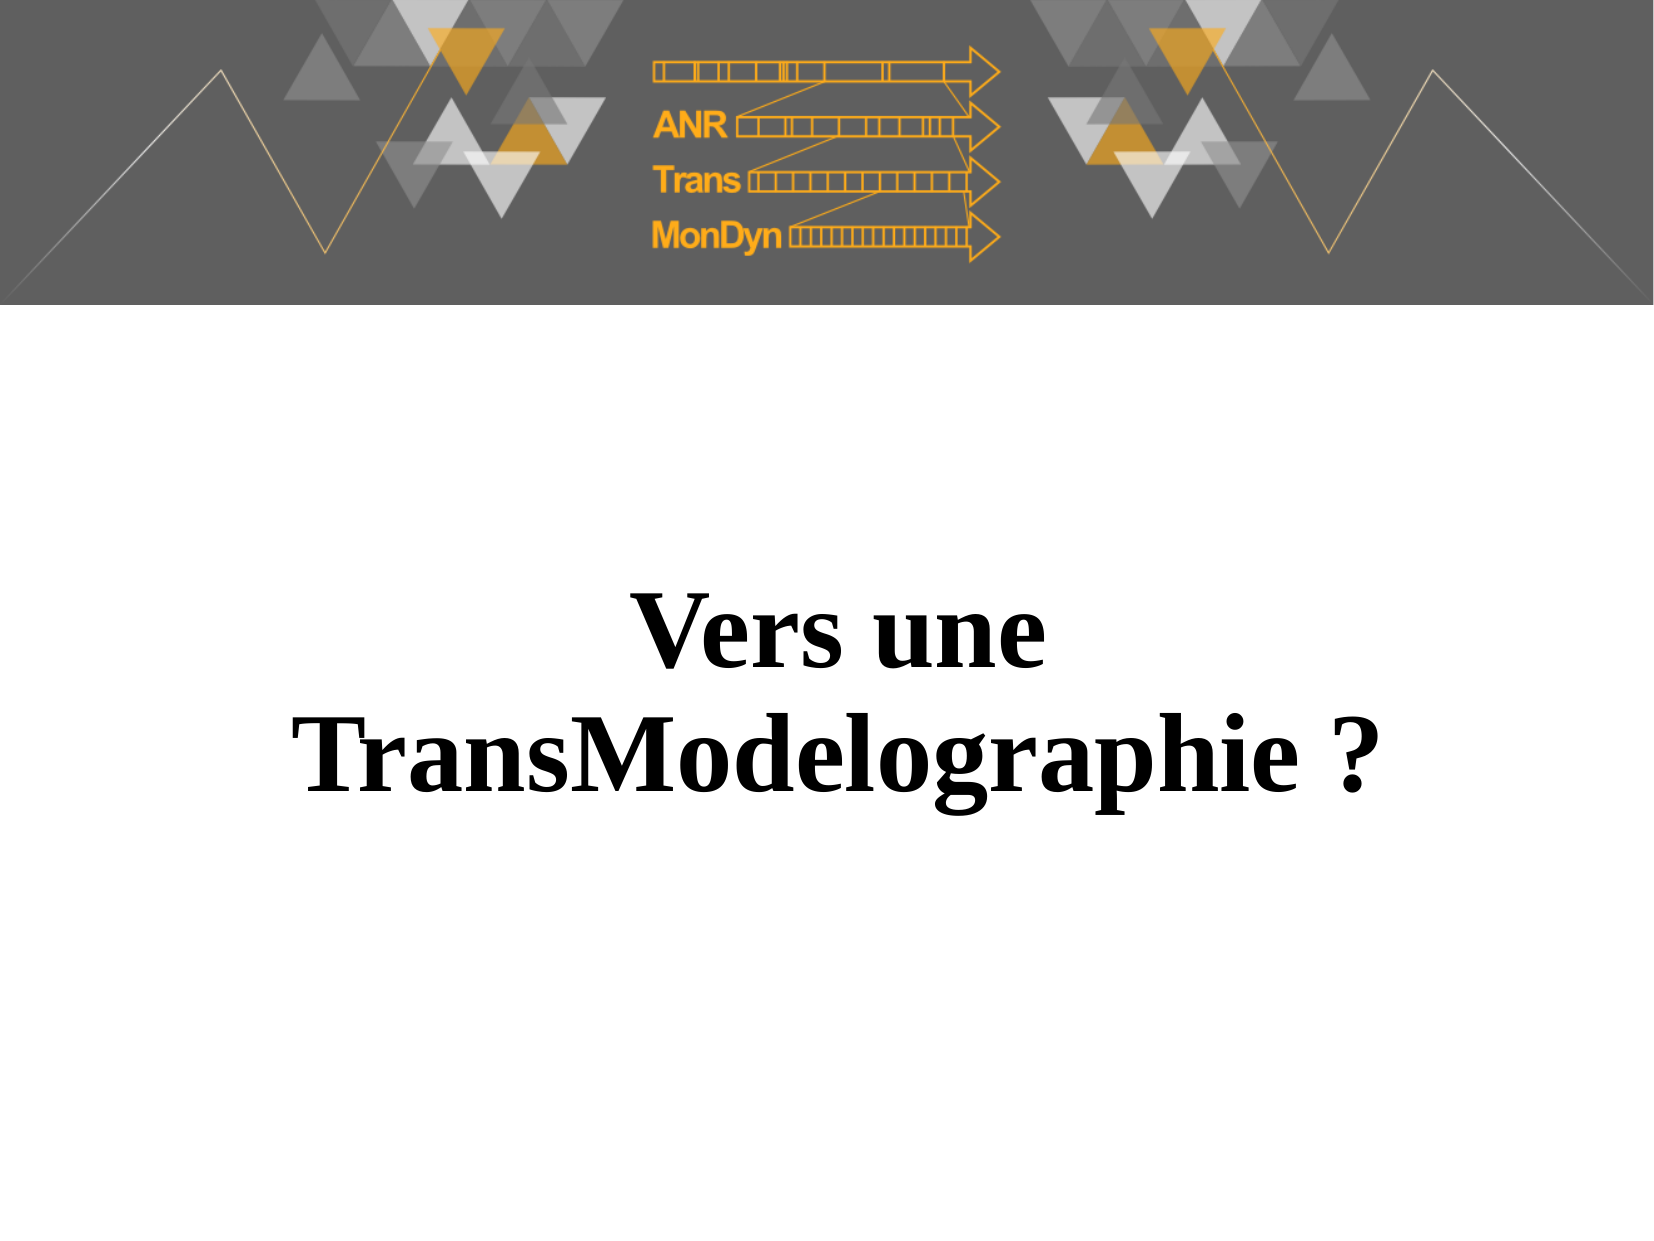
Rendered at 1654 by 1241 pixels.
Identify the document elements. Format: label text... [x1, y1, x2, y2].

subtitle Vers une TransModelographie ? [94, 566, 1583, 817]
picture [0, 0, 1654, 305]
